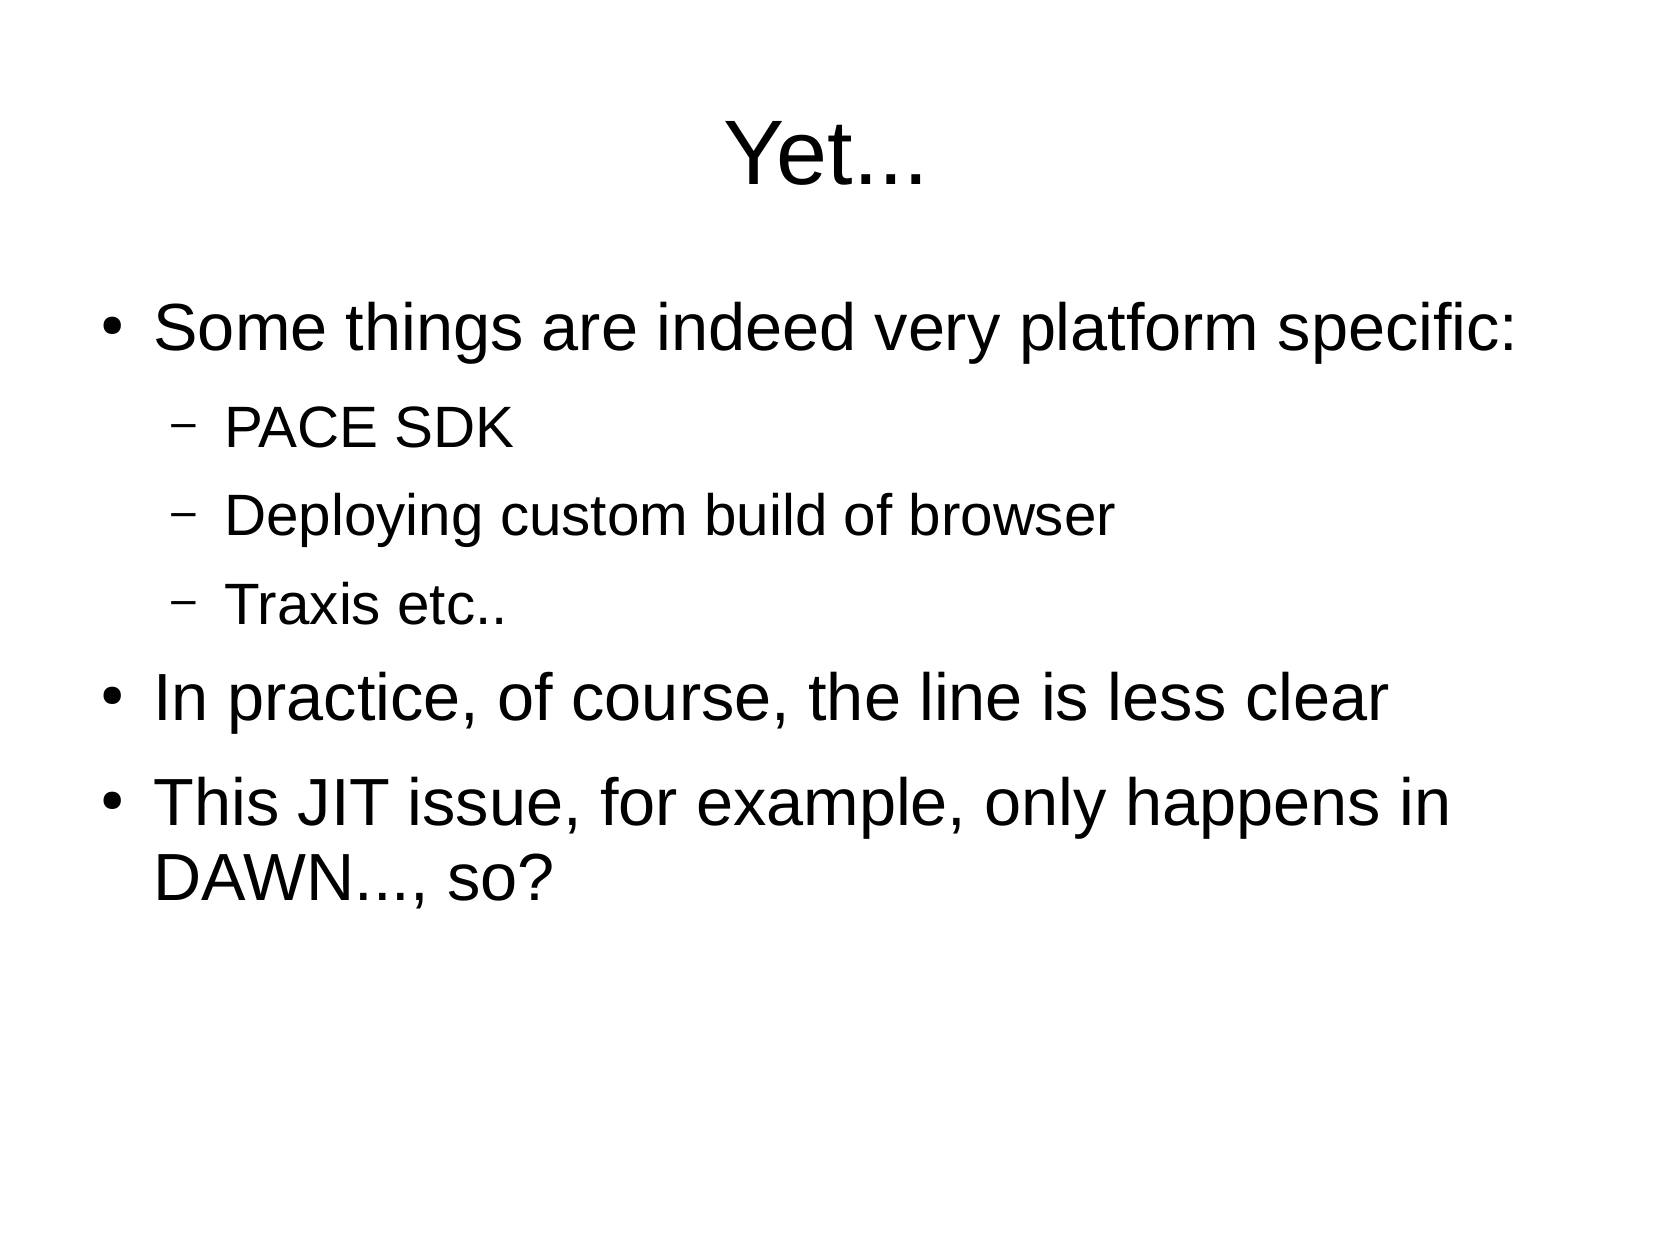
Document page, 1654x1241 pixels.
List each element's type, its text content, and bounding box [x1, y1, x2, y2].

title Yet... [82, 49, 1571, 257]
list Some things are indeed very platform specific: PACE SDK Deploying custom build of browser Traxis etc.. In practice, of course, the line is less clear This JIT issue, for example, only happens in DAWN..., so? [82, 290, 1571, 1010]
